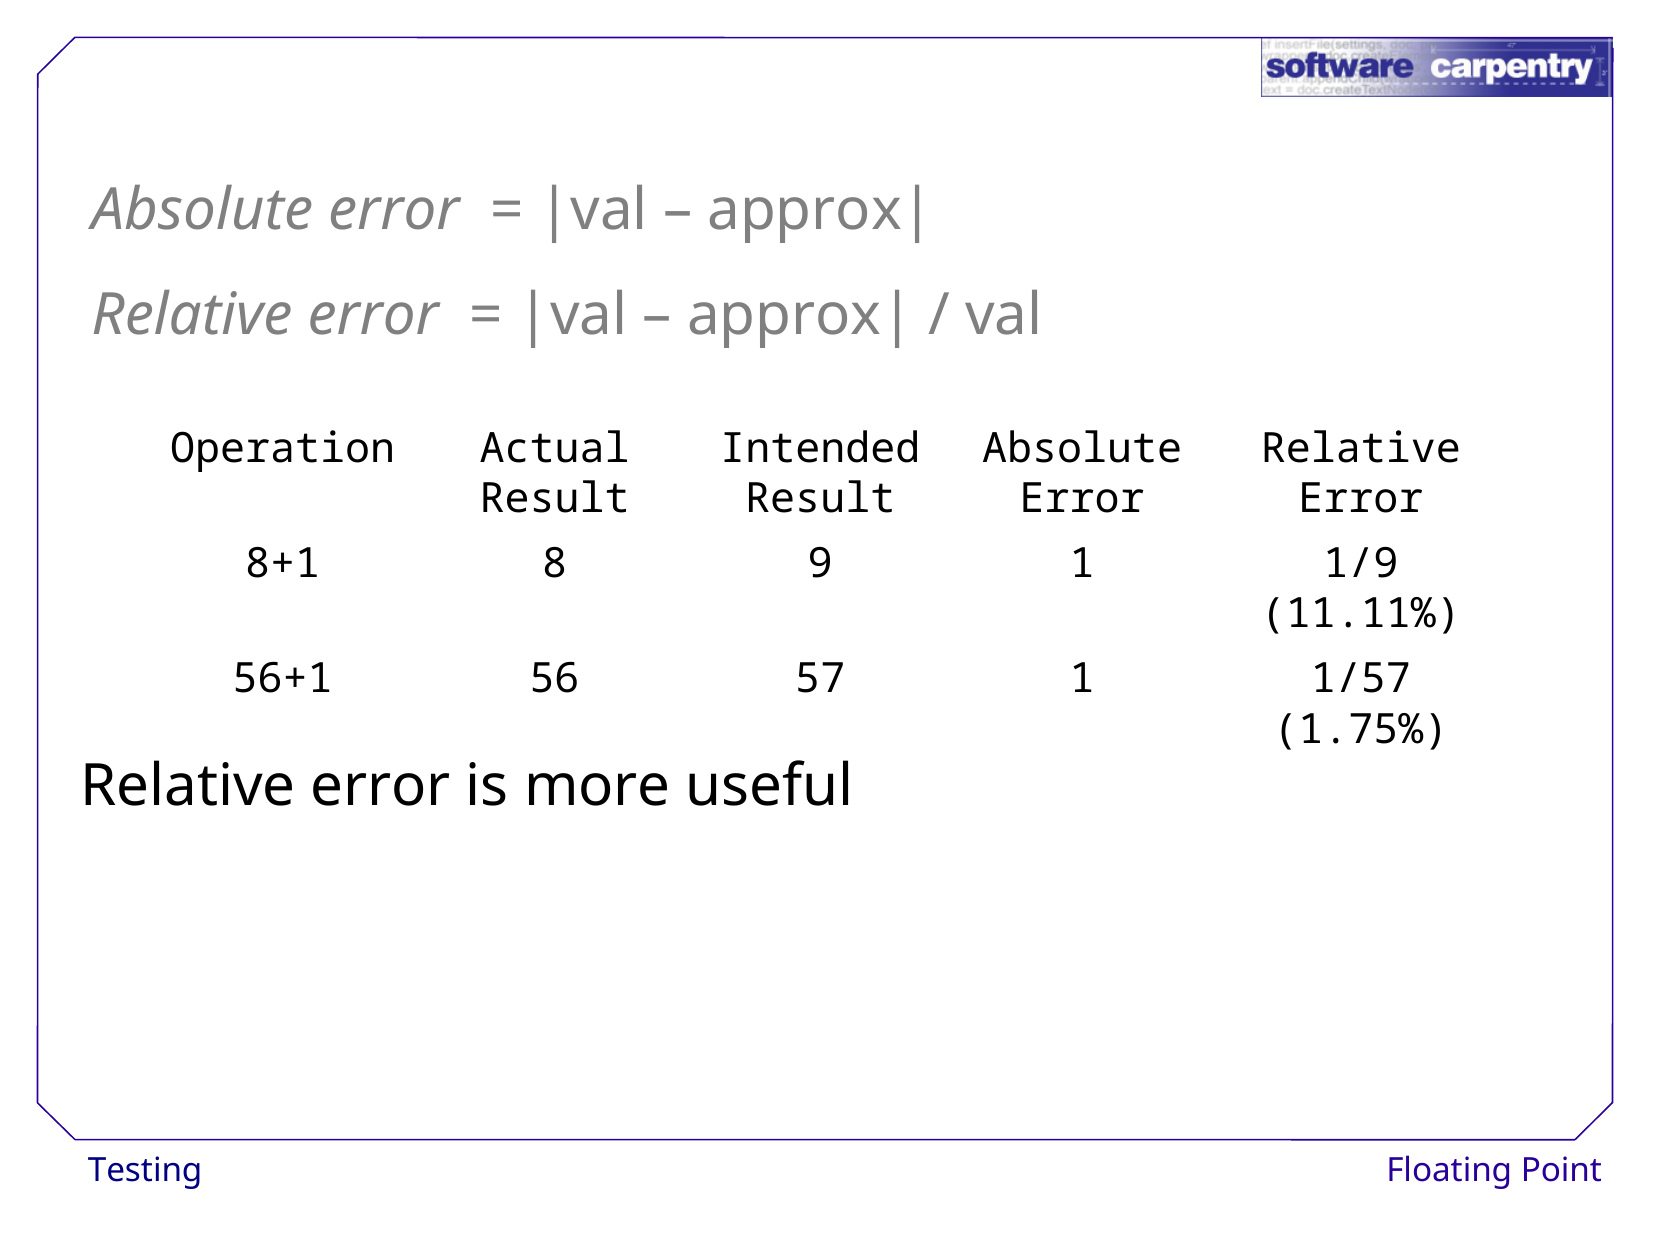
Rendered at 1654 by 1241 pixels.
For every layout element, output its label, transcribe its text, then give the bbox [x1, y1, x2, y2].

table_cell 9 [691, 528, 950, 644]
table_cell 1 [950, 644, 1214, 759]
table_cell 1/9 (11.11%) [1214, 528, 1507, 644]
picture [1261, 39, 1613, 97]
table_cell 57 [691, 644, 950, 704]
text_box Relative error is more useful [65, 704, 1019, 826]
table_cell 8+1 [146, 528, 418, 644]
table_header Intended Result [691, 413, 950, 528]
table_header Relative Error [1214, 413, 1507, 528]
table_cell 8 [418, 528, 691, 644]
table_cell 56+1 [146, 644, 418, 704]
table_header Actual Result [418, 413, 691, 528]
table_cell 1/57 (1.75%) [1214, 644, 1507, 759]
table_header Absolute Error [950, 413, 1214, 528]
table_cell 56 [418, 644, 691, 704]
table_cell 1 [950, 528, 1214, 644]
table_header Operation [146, 413, 418, 528]
text_box Absolute error = |val – approx| Relative error = |val – approx| / val [76, 128, 1208, 354]
